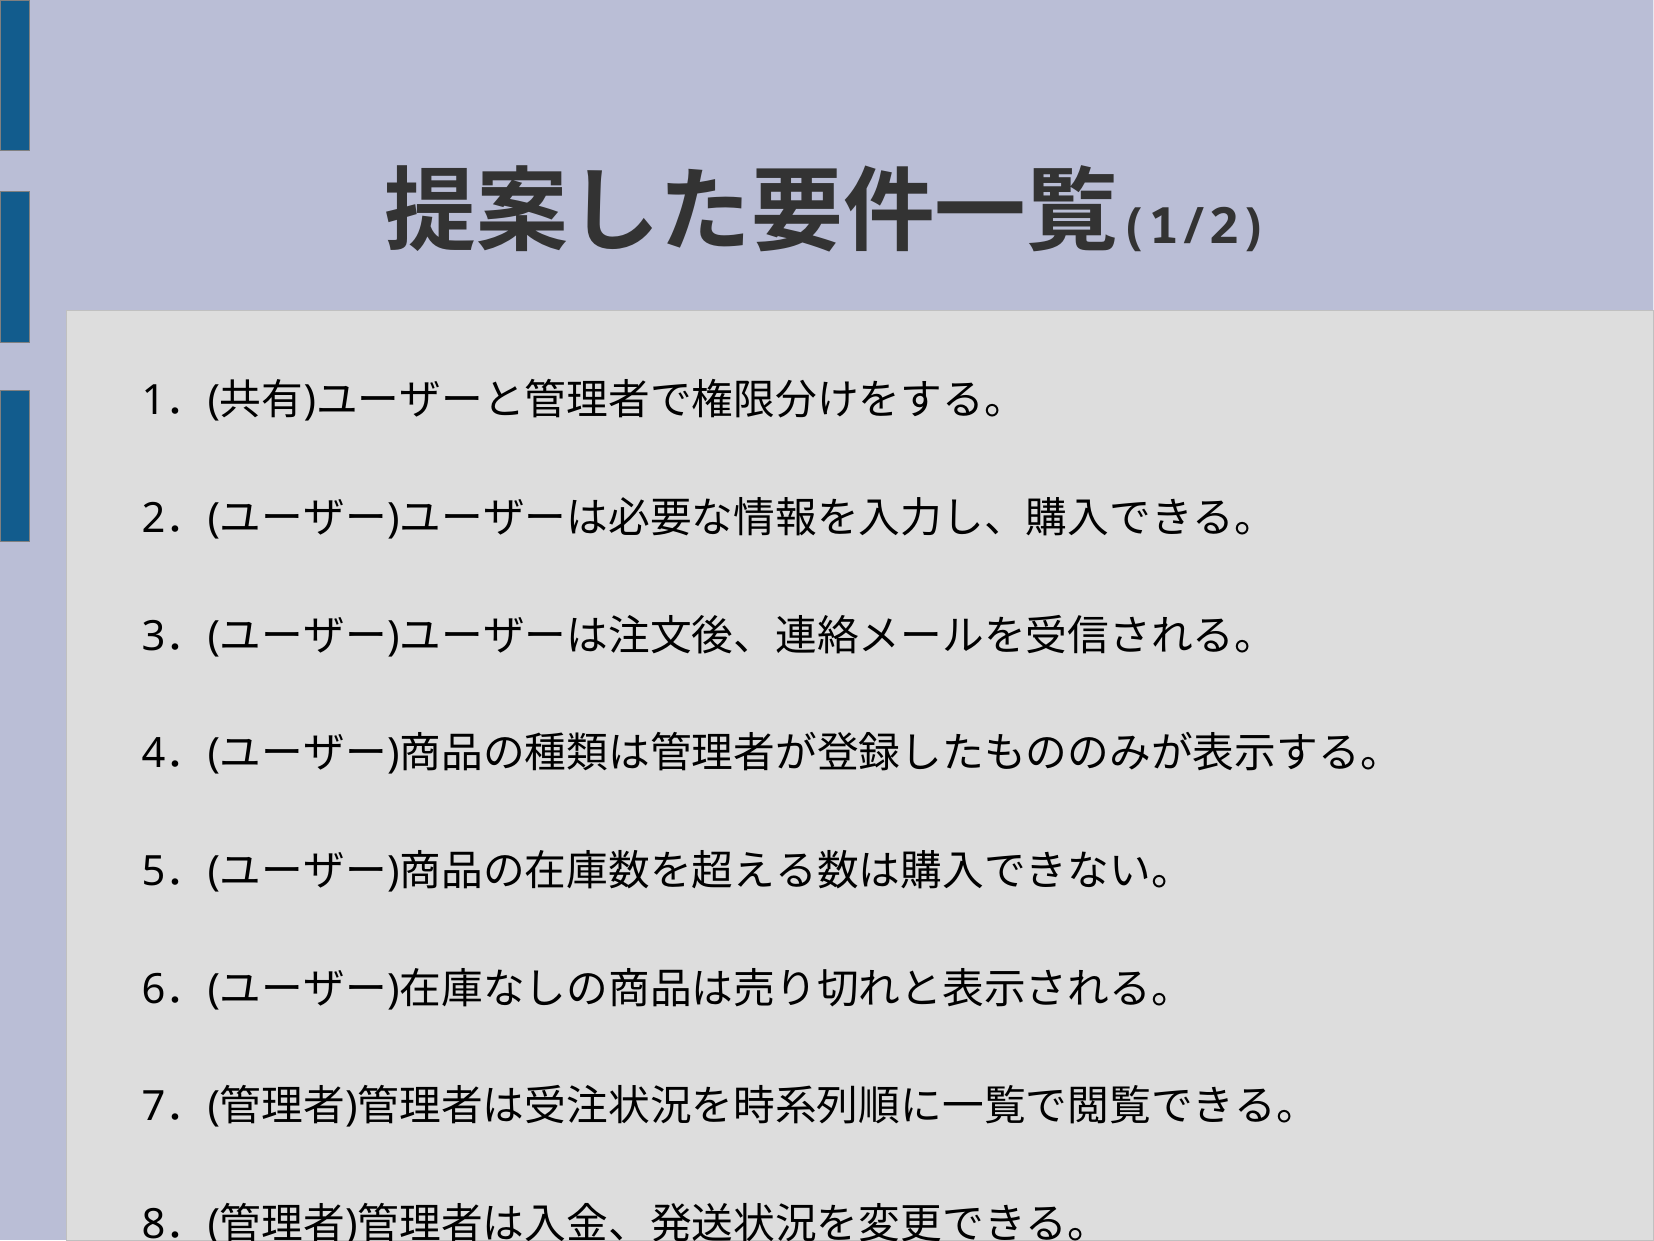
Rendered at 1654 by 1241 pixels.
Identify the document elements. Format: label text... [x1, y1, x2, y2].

list 1．(共有)ユーザーと管理者で権限分けをする。 2．(ユーザー)ユーザーは必要な情報を入力し、購入できる。 3．(ユーザー)ユーザーは注文後、連絡メールを受信される。 4．(ユーザー)商品の種類は管理者が登録したもののみが表示する。 5．(ユーザー)商品の在庫数を超える数は購入できない。 6．(ユーザー)在庫なしの商品は売り切れと表示される。 7．(管理者)管理者は受注状況を時系列順に一覧で閲覧できる。 8．(管理者)管理者は入金、発送状況を変更できる。 9．(管理者)管理者はID（メールアドレス）とパスワードで 管理者としてログインできる。 [70, 366, 1654, 1223]
title 提案した要件一覧(1/2) [82, 100, 1571, 308]
